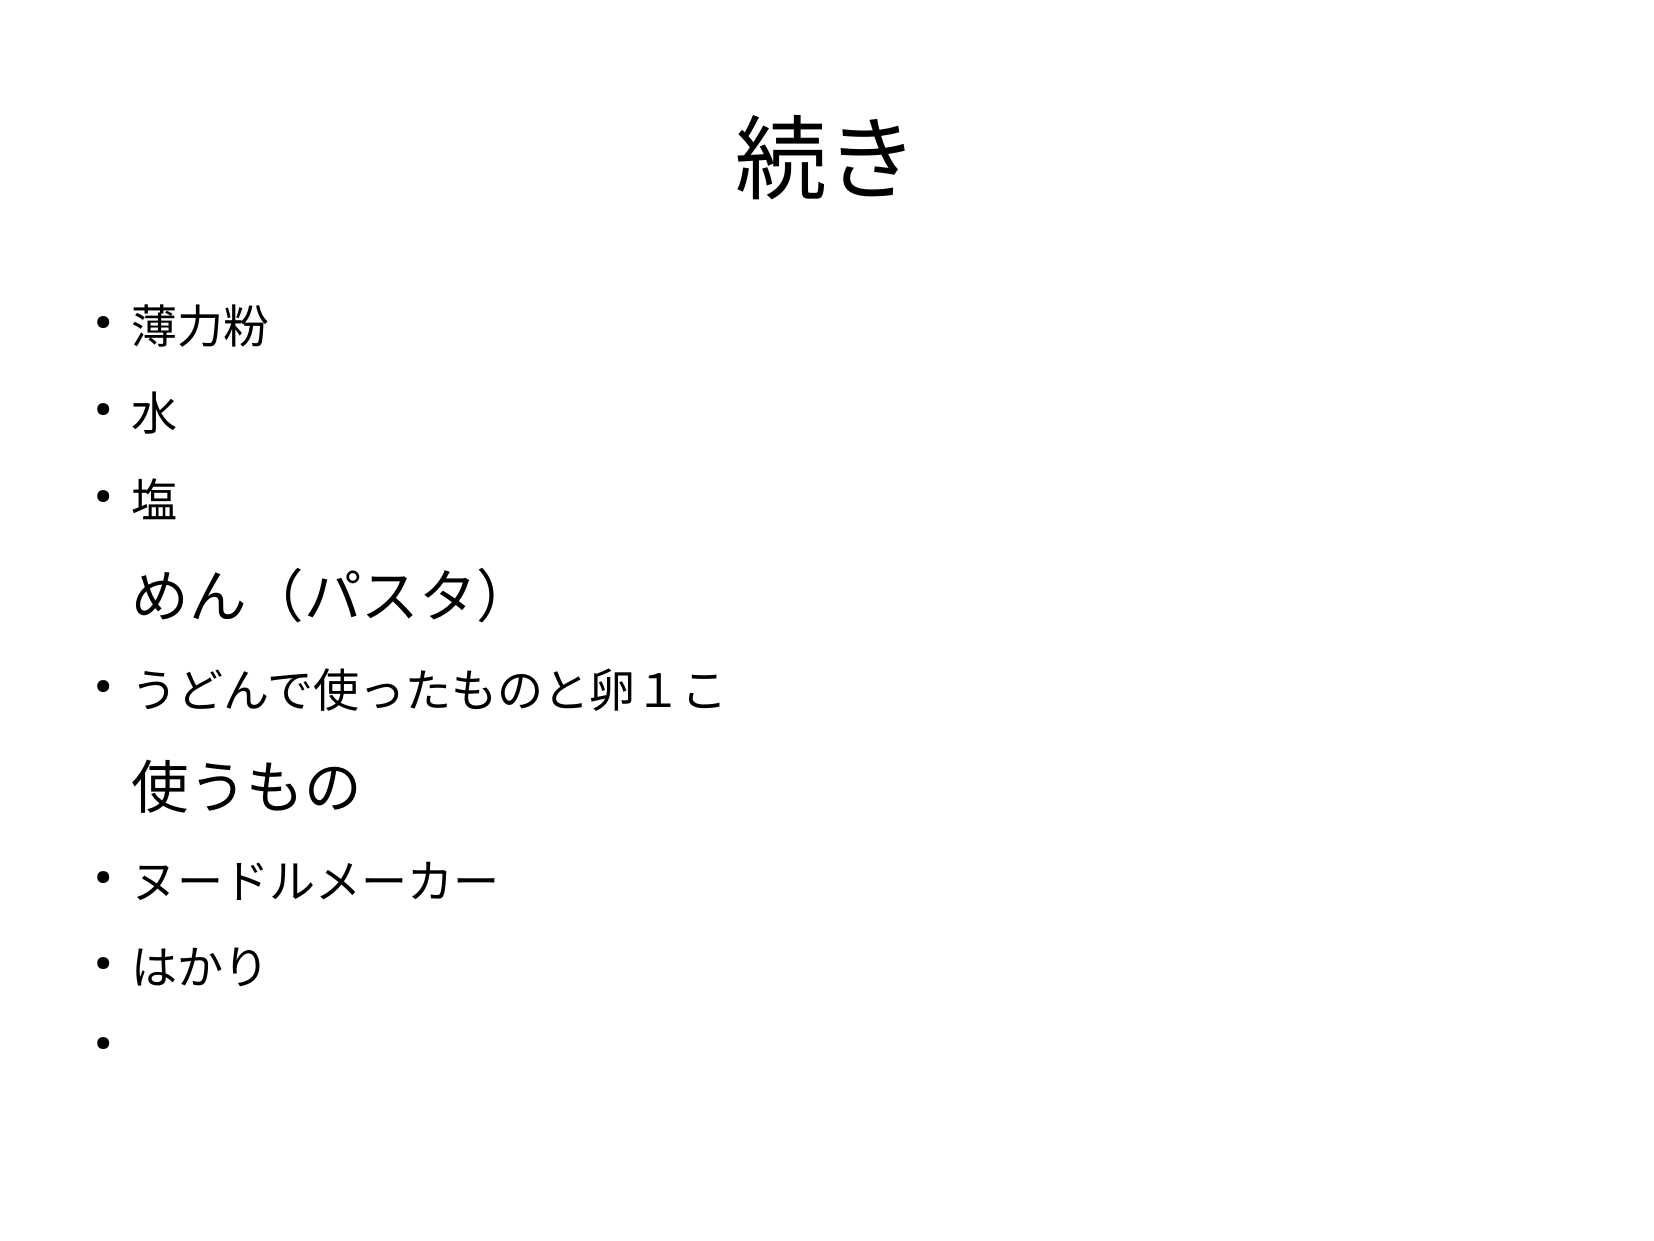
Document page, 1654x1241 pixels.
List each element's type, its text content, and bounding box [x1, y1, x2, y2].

title 続き [82, 49, 1571, 257]
list 薄力粉 水 塩 めん（パスタ） うどんで使ったものと卵１こ 使うもの ヌードルメーカー はかり [82, 290, 809, 1010]
